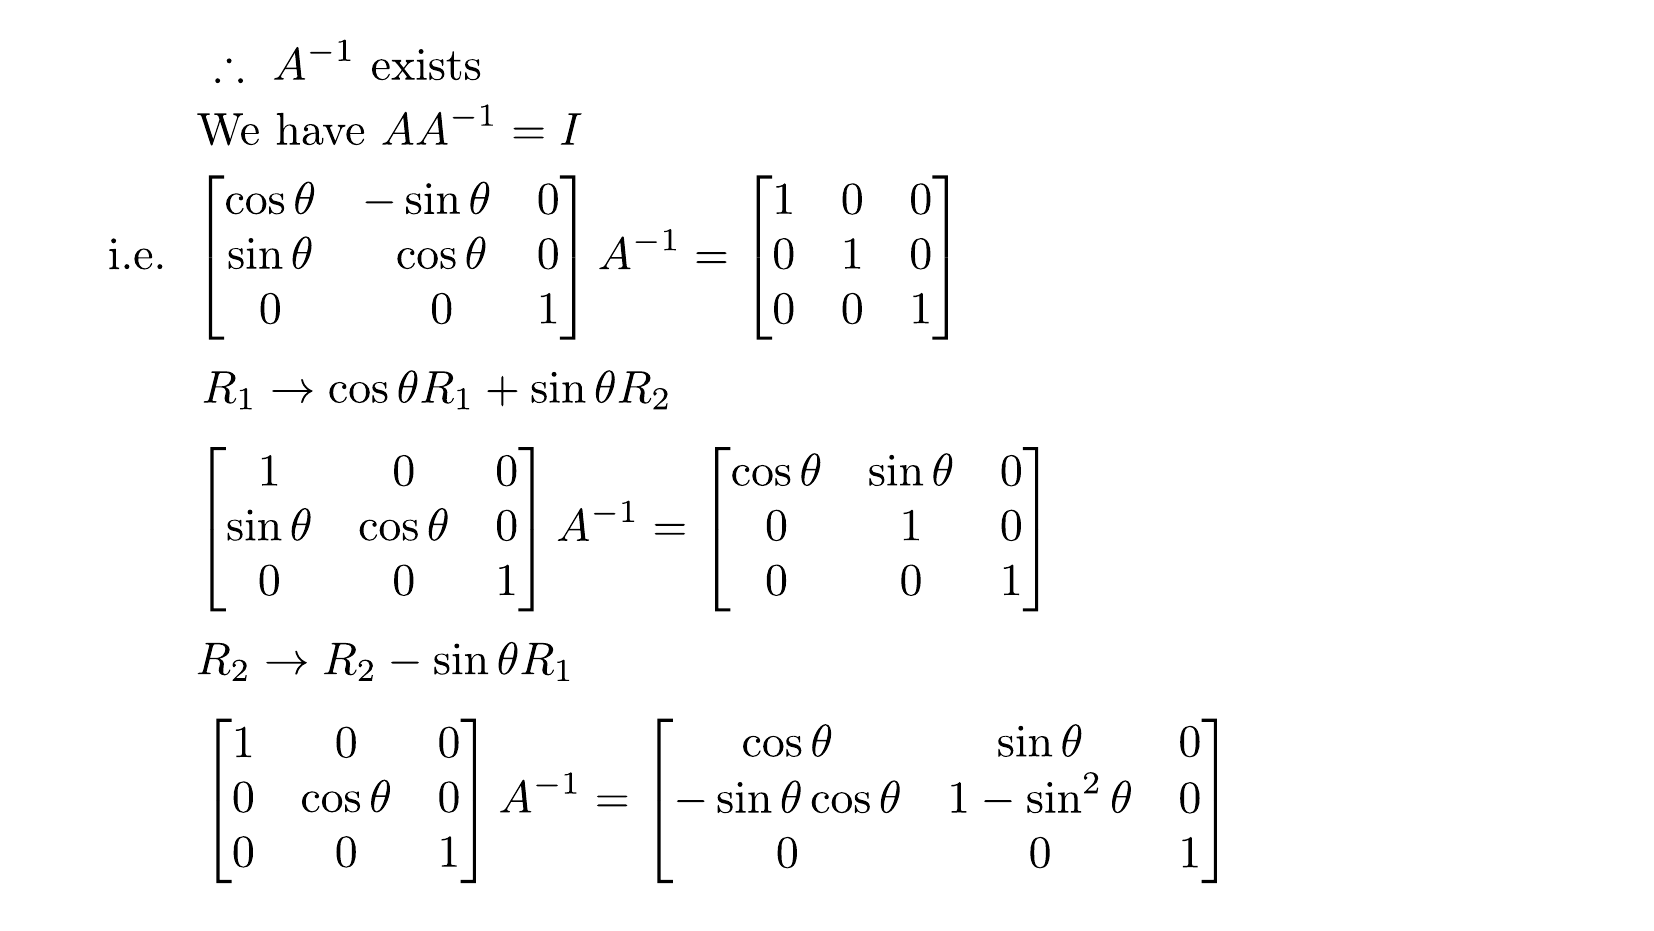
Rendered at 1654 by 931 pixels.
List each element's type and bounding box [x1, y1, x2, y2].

text_box [203, 718, 1217, 884]
text_box [197, 641, 570, 681]
text_box [197, 104, 582, 146]
subtitle [47, 35, 1607, 898]
text_box [215, 39, 481, 84]
text_box [197, 447, 1039, 612]
text_box [203, 370, 668, 410]
text_box [109, 175, 948, 340]
